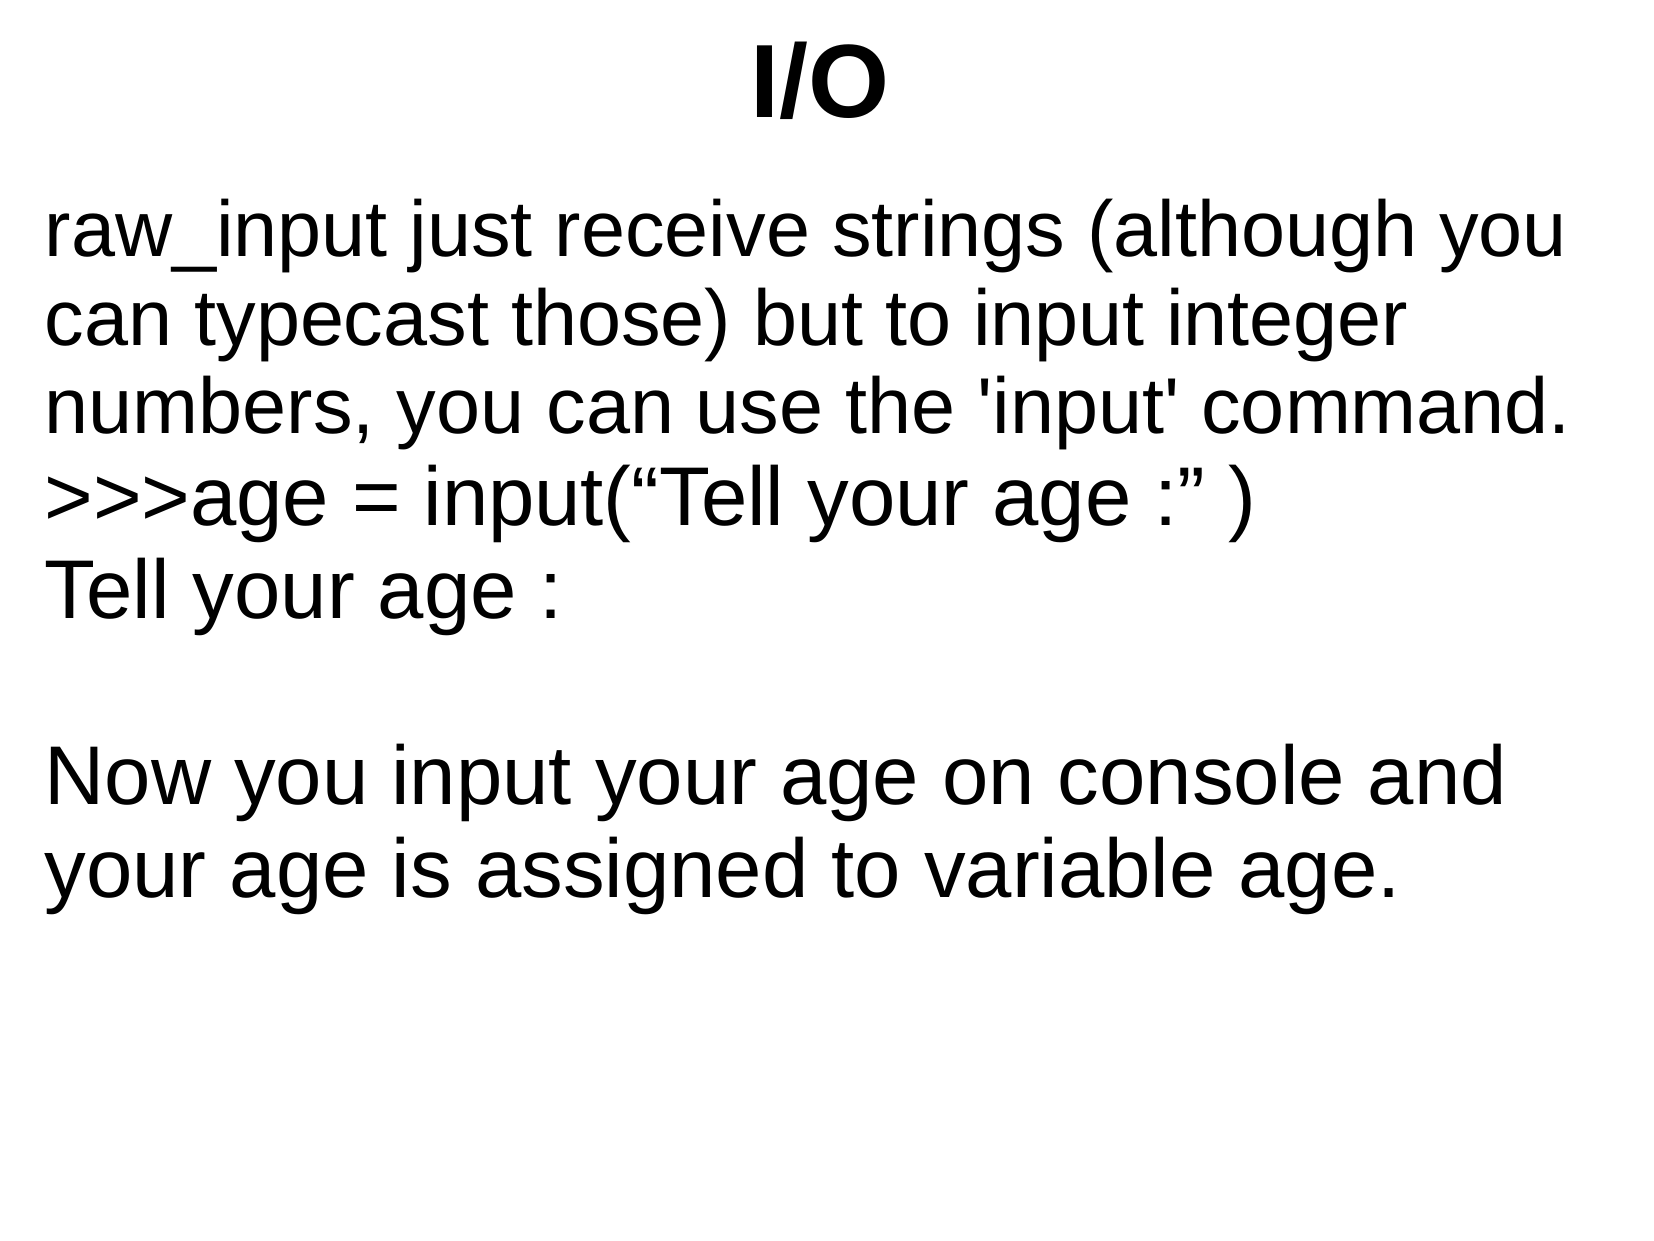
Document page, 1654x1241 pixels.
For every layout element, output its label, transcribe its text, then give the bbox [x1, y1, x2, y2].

text_box I/O [39, 16, 1600, 177]
text_box raw_input just receive strings (although you can typecast those) but to input integer numbers, you can use the 'input' command. >>>age = input(“Tell your age :” ) Tell your age : Now you input your age on console and your age is assigned to variable age. [30, 177, 1621, 1231]
